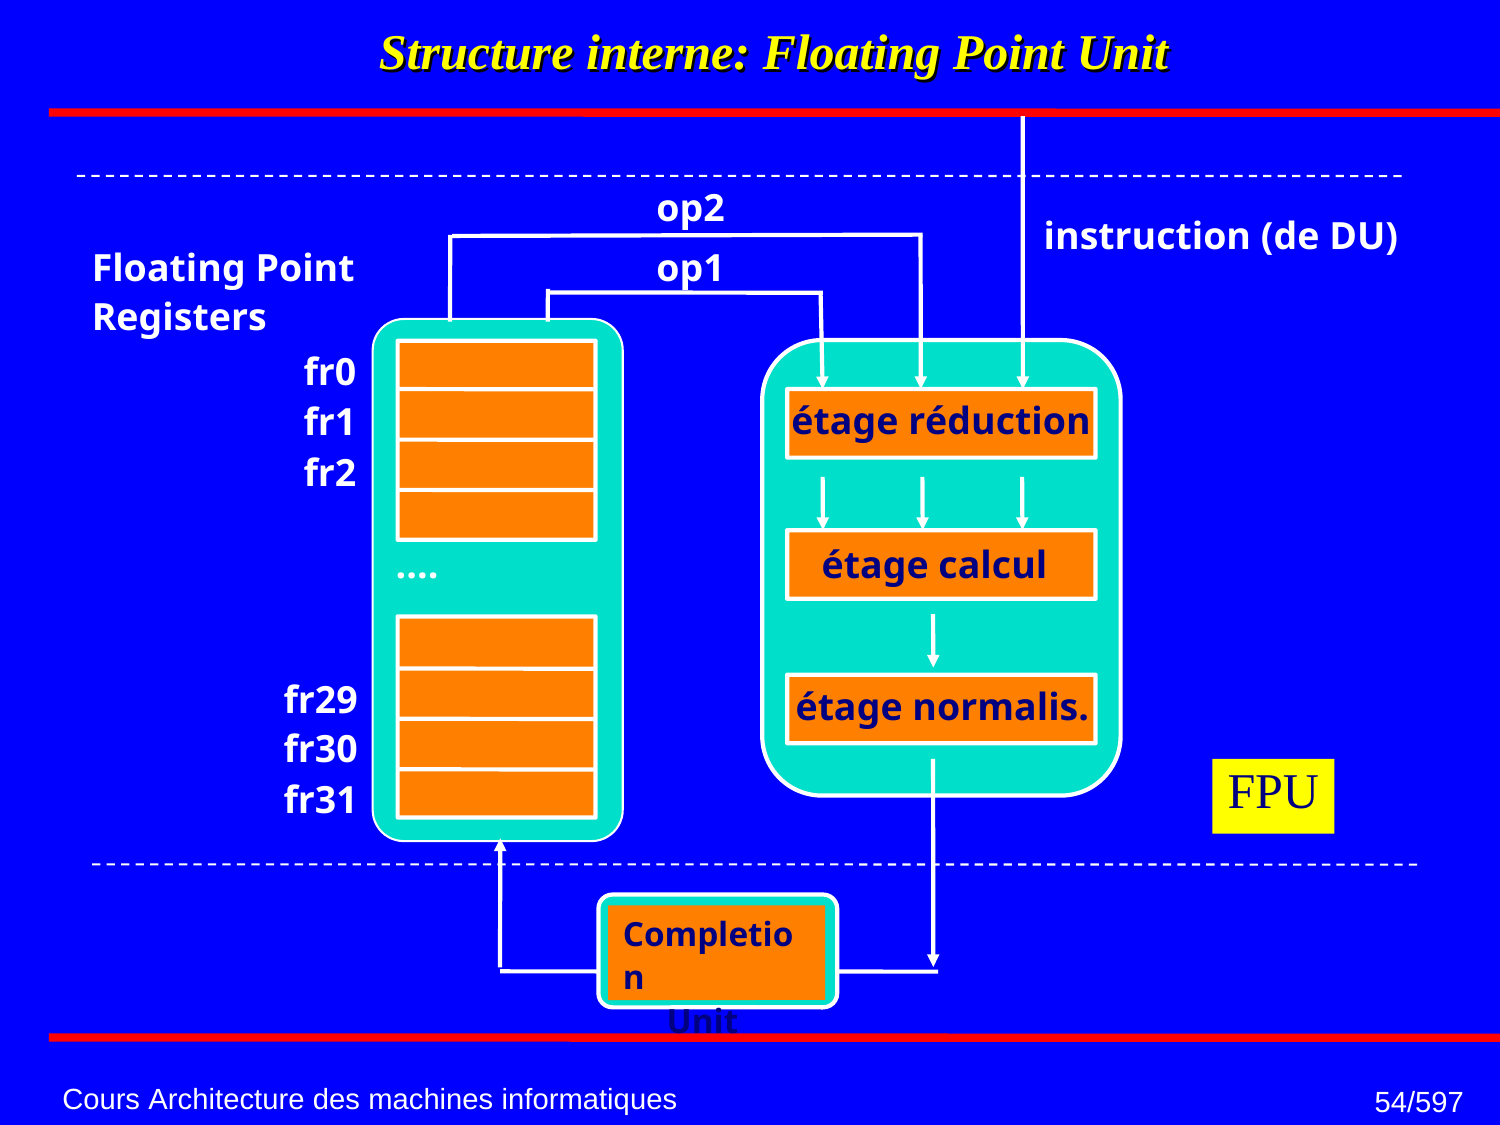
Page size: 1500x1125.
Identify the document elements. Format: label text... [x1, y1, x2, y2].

text_box .... [341, 532, 454, 596]
text_box étage calcul [806, 532, 1063, 596]
text_box [372, 318, 623, 842]
text_box Completion Unit [608, 905, 826, 1051]
text_box [598, 894, 838, 1007]
text_box [922, 340, 1022, 389]
text_box [824, 340, 920, 389]
text_box fr0 fr1 fr2 [288, 340, 372, 505]
text_box [1212, 827, 1335, 834]
title Structure interne: Floating Point Unit [141, 15, 1406, 88]
text_box op1 [641, 239, 741, 299]
text_box FPU [1212, 758, 1335, 827]
text_box op2 [641, 175, 741, 239]
text_box [762, 340, 1121, 796]
text_box fr29 fr30 fr31 [268, 667, 374, 833]
text_box étage normalis. [780, 674, 1105, 738]
text_box étage réduction [776, 389, 1107, 452]
text_box Floating Point Registers [77, 235, 371, 350]
text_box instruction (de DU) [1028, 204, 1414, 268]
